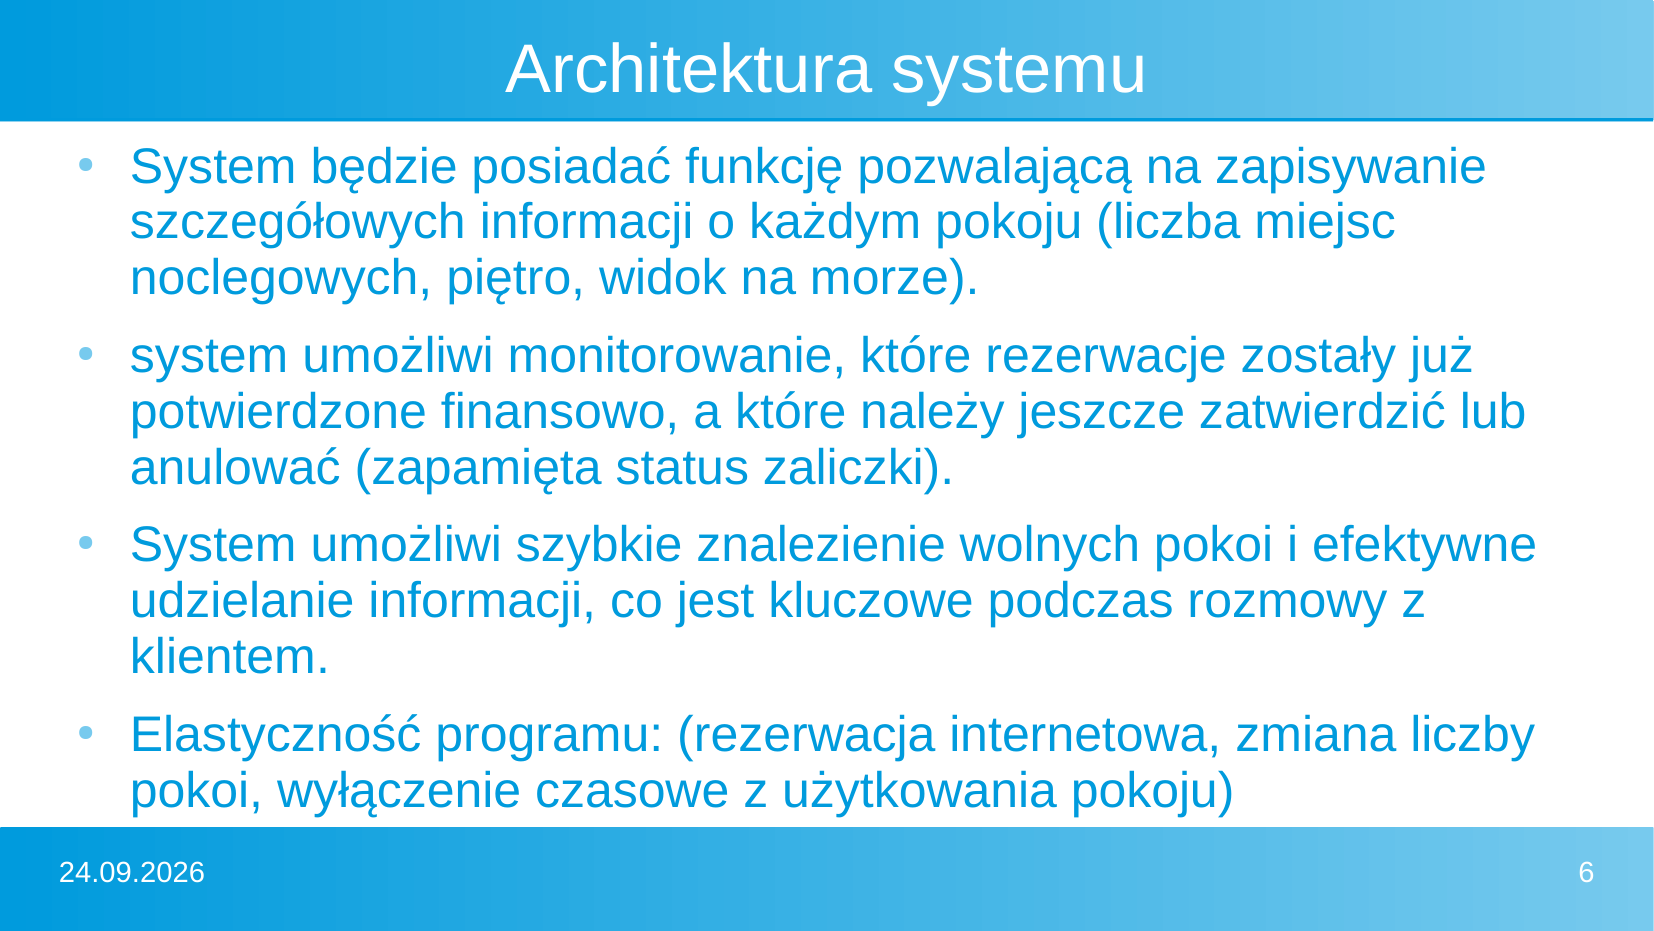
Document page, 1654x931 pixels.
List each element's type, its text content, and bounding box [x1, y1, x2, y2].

title Architektura systemu [59, 29, 1595, 108]
list System będzie posiadać funkcję pozwalającą na zapisywanie szczegółowych informacji o każdym pokoju (liczba miejsc noclegowych, piętro, widok na morze). system umożliwi monitorowanie, które rezerwacje zostały już potwierdzone finansowo, a które należy jeszcze zatwierdzić lub anulować (zapamięta status zaliczki). System umożliwi szybkie znalezienie wolnych pokoi i efektywne udzielanie informacji, co jest kluczowe podczas rozmowy z klientem. Elastyczność programu: (rezerwacja internetowa, zmiana liczby pokoi, wyłączenie czasowe z użytkowania pokoju) [59, 138, 1595, 729]
